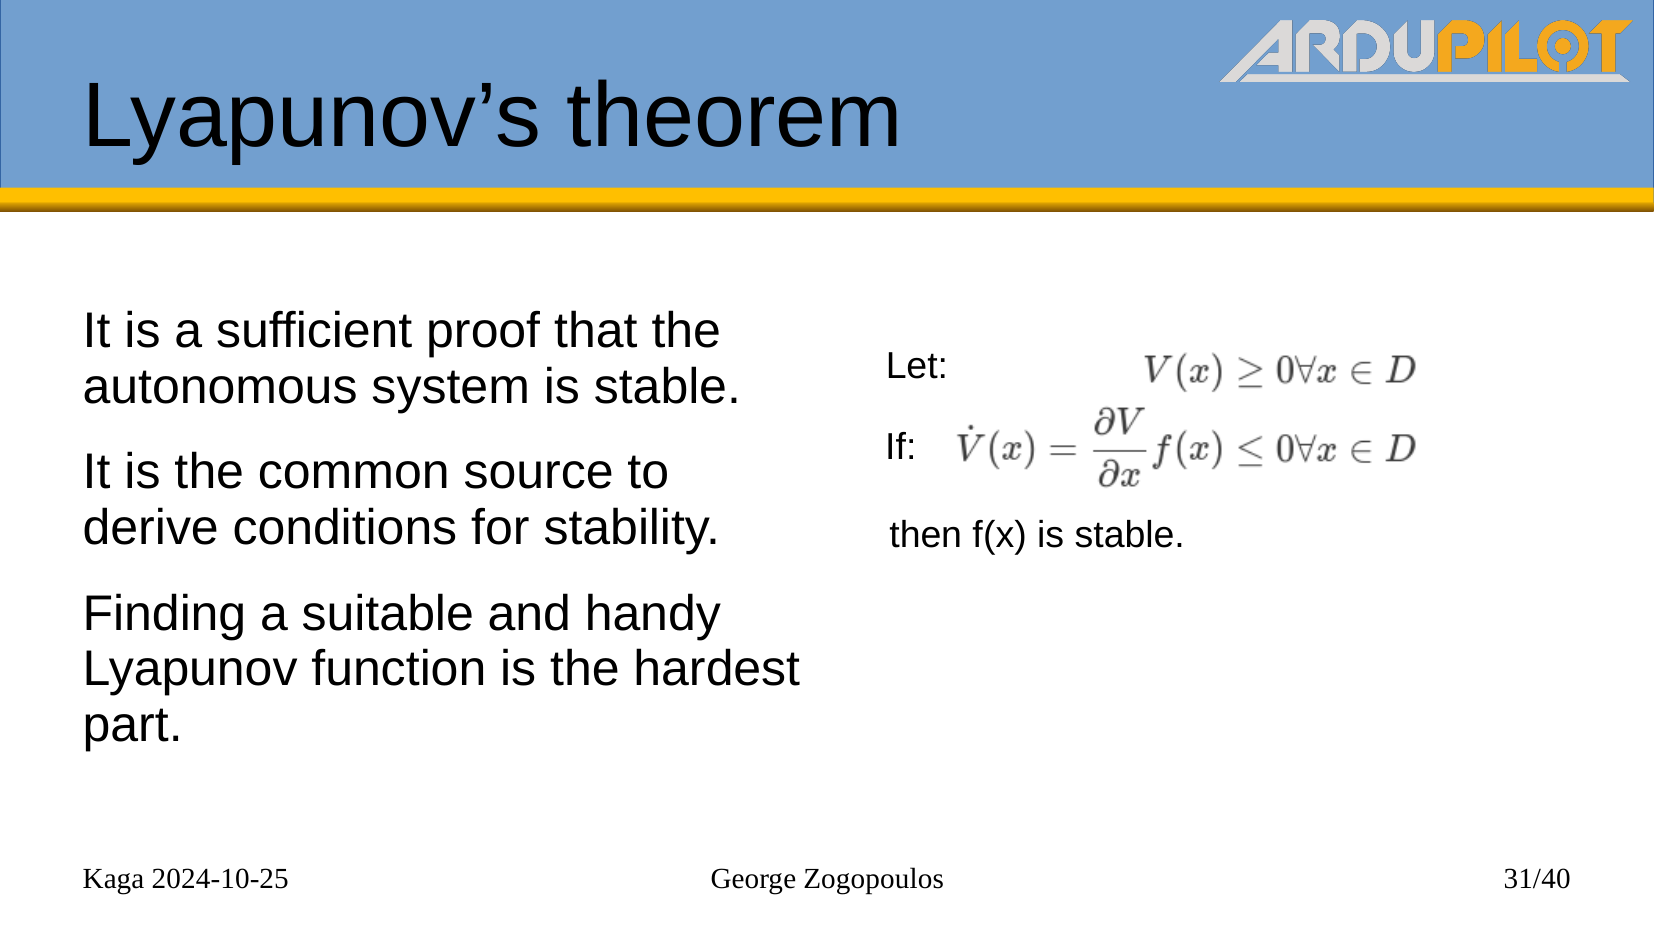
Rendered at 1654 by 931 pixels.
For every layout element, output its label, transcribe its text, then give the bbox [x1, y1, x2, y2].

picture [937, 337, 1447, 493]
text_box Let: [871, 337, 964, 395]
picture [1219, 20, 1633, 82]
title Lyapunov’s theorem [82, 37, 1571, 193]
text_box then f(x) is stable. [874, 505, 1201, 563]
list It is a sufficient proof that the autonomous system is stable. It is the common source to derive conditions for stability. Finding a suitable and handy Lyapunov function is the hardest part. [82, 217, 809, 757]
text_box If: [870, 418, 932, 476]
